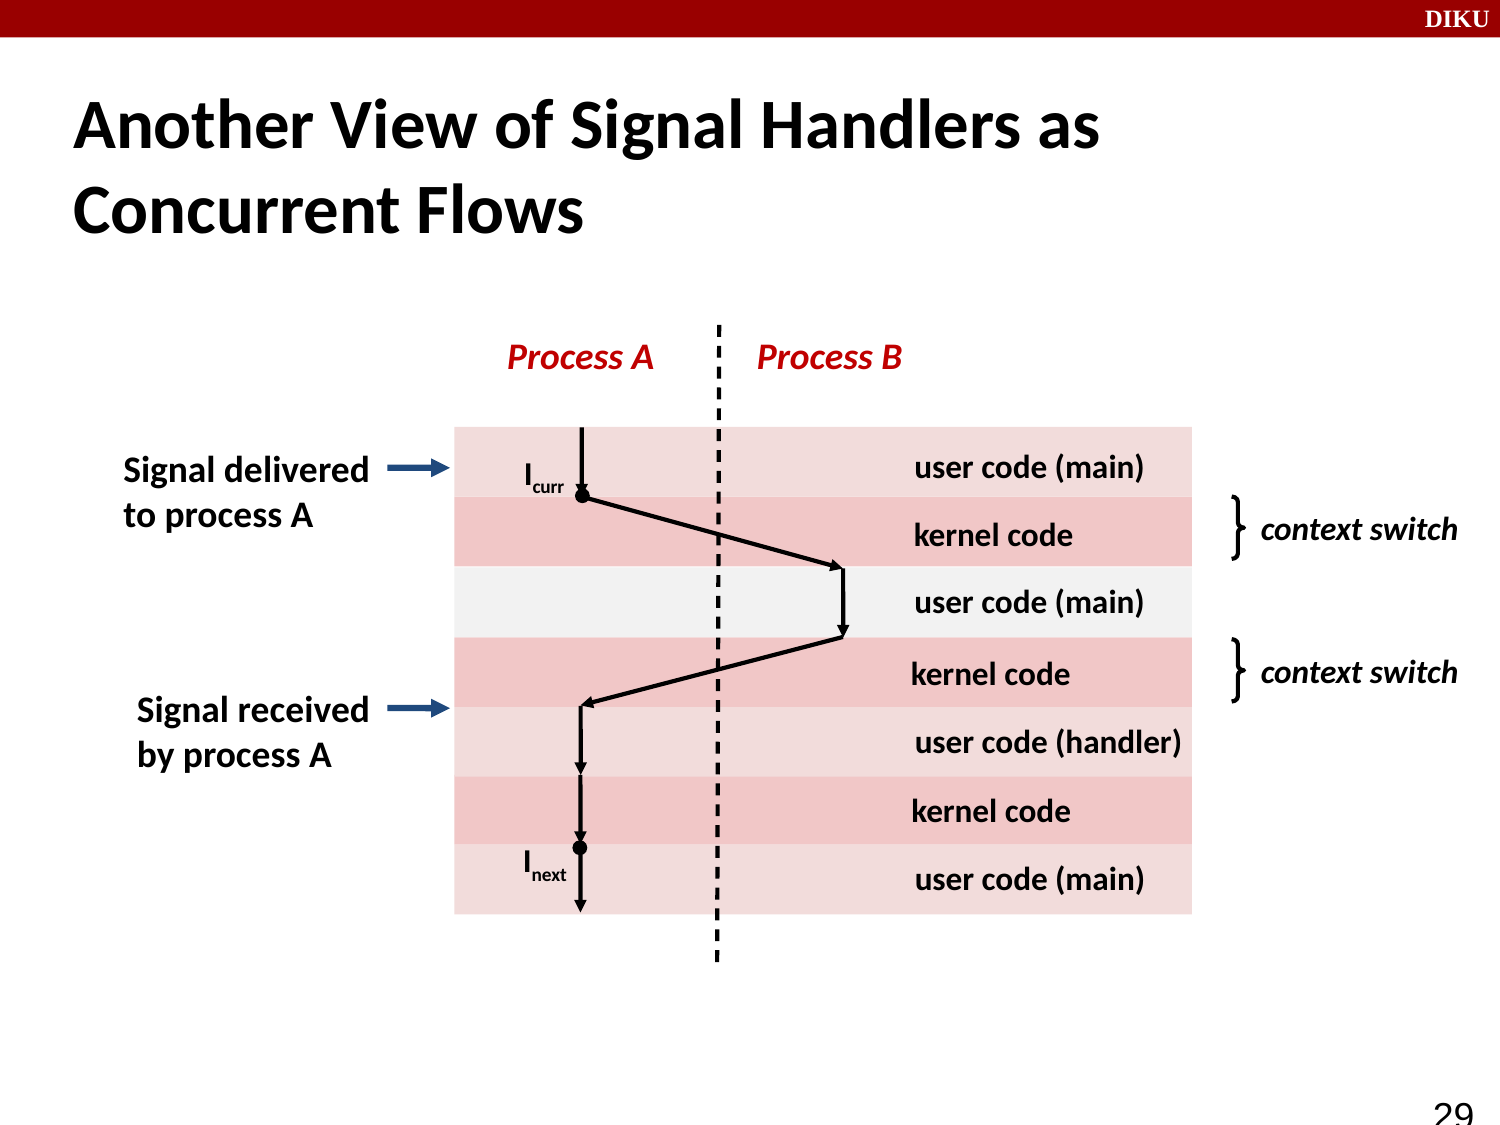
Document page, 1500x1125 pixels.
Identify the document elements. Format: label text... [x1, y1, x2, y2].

text_box Process A [492, 324, 670, 385]
text_box Signal received by process A [129, 677, 378, 783]
text_box context switch [1246, 642, 1474, 698]
text_box context switch [1246, 500, 1474, 555]
text_box kernel code [898, 505, 1089, 561]
text_box Signal delivered to process A [115, 437, 378, 543]
text_box Inext [515, 831, 575, 892]
text_box Icurr [516, 444, 572, 505]
text_box user code (main) [899, 437, 1160, 493]
text_box user code (main) [900, 849, 1161, 905]
text_box kernel code [896, 781, 1087, 837]
text_box kernel code [896, 644, 1086, 700]
text_box Another View of Signal Handlers as Concurrent Flows [58, 99, 1304, 225]
text_box [454, 426, 1192, 915]
text_box user code (handler) [900, 712, 1198, 768]
text_box Process B [742, 324, 918, 385]
text_box user code (main) [899, 573, 1160, 628]
